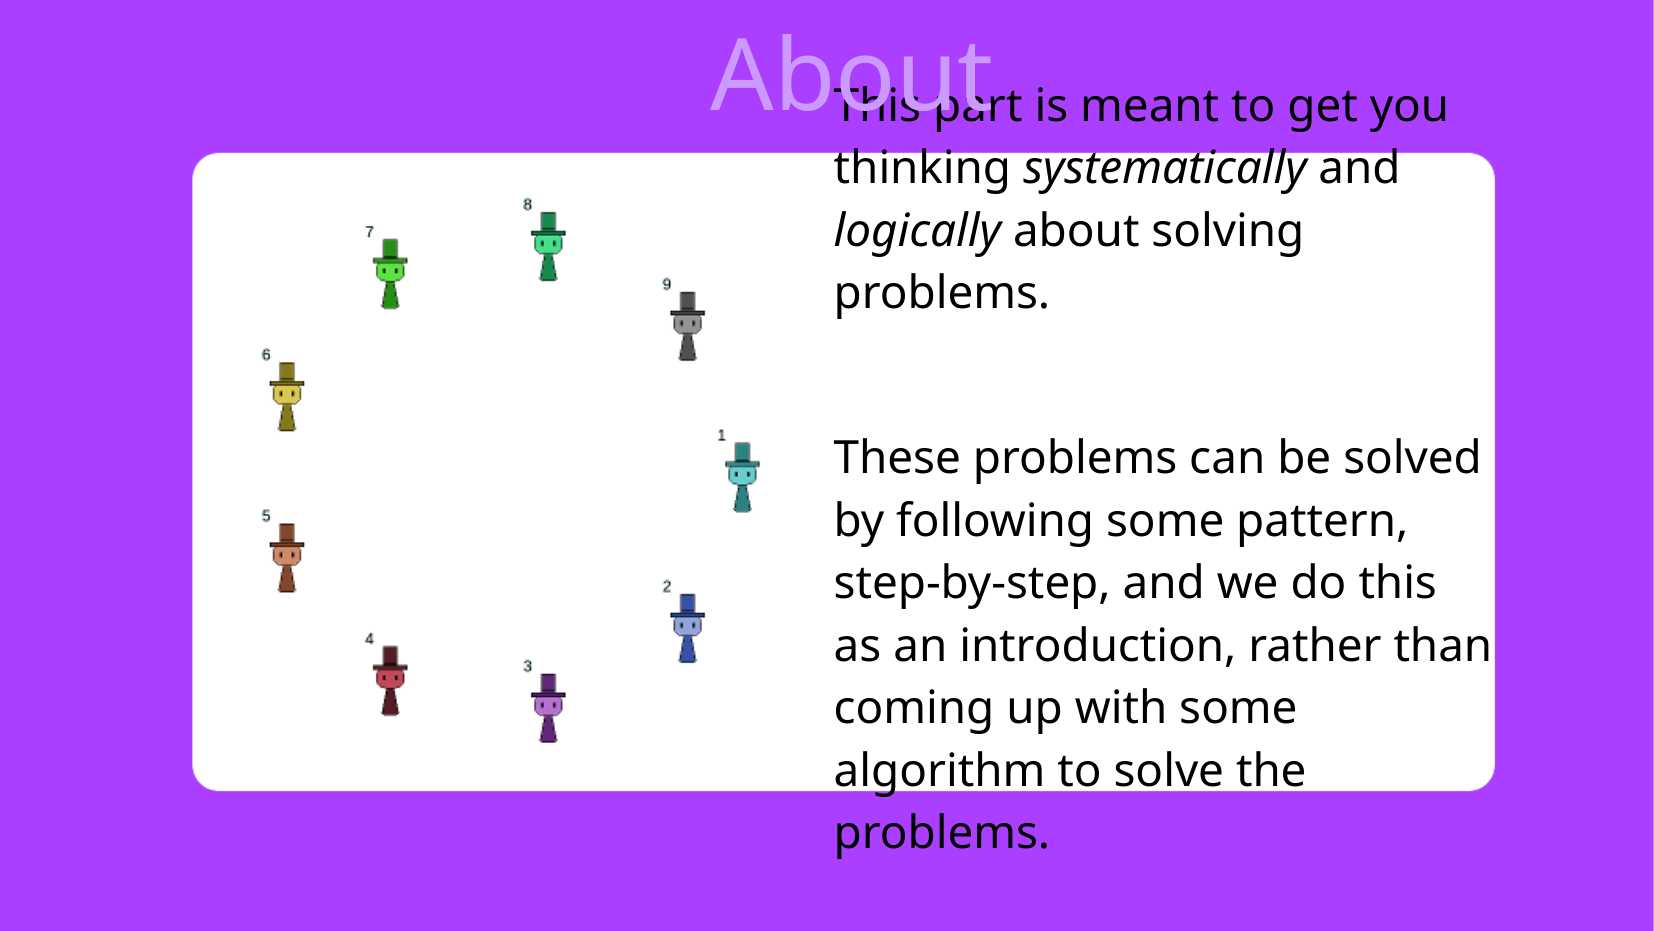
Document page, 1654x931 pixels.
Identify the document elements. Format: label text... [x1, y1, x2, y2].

title About [193, 13, 1511, 130]
picture [0, 0, 1654, 931]
text_box This part is meant to get you thinking systematically and logically about solving problems. These problems can be solved by following some pattern, step-by-step, and we do this as an introduction, rather than coming up with some algorithm to solve the problems. [833, 167, 1494, 767]
